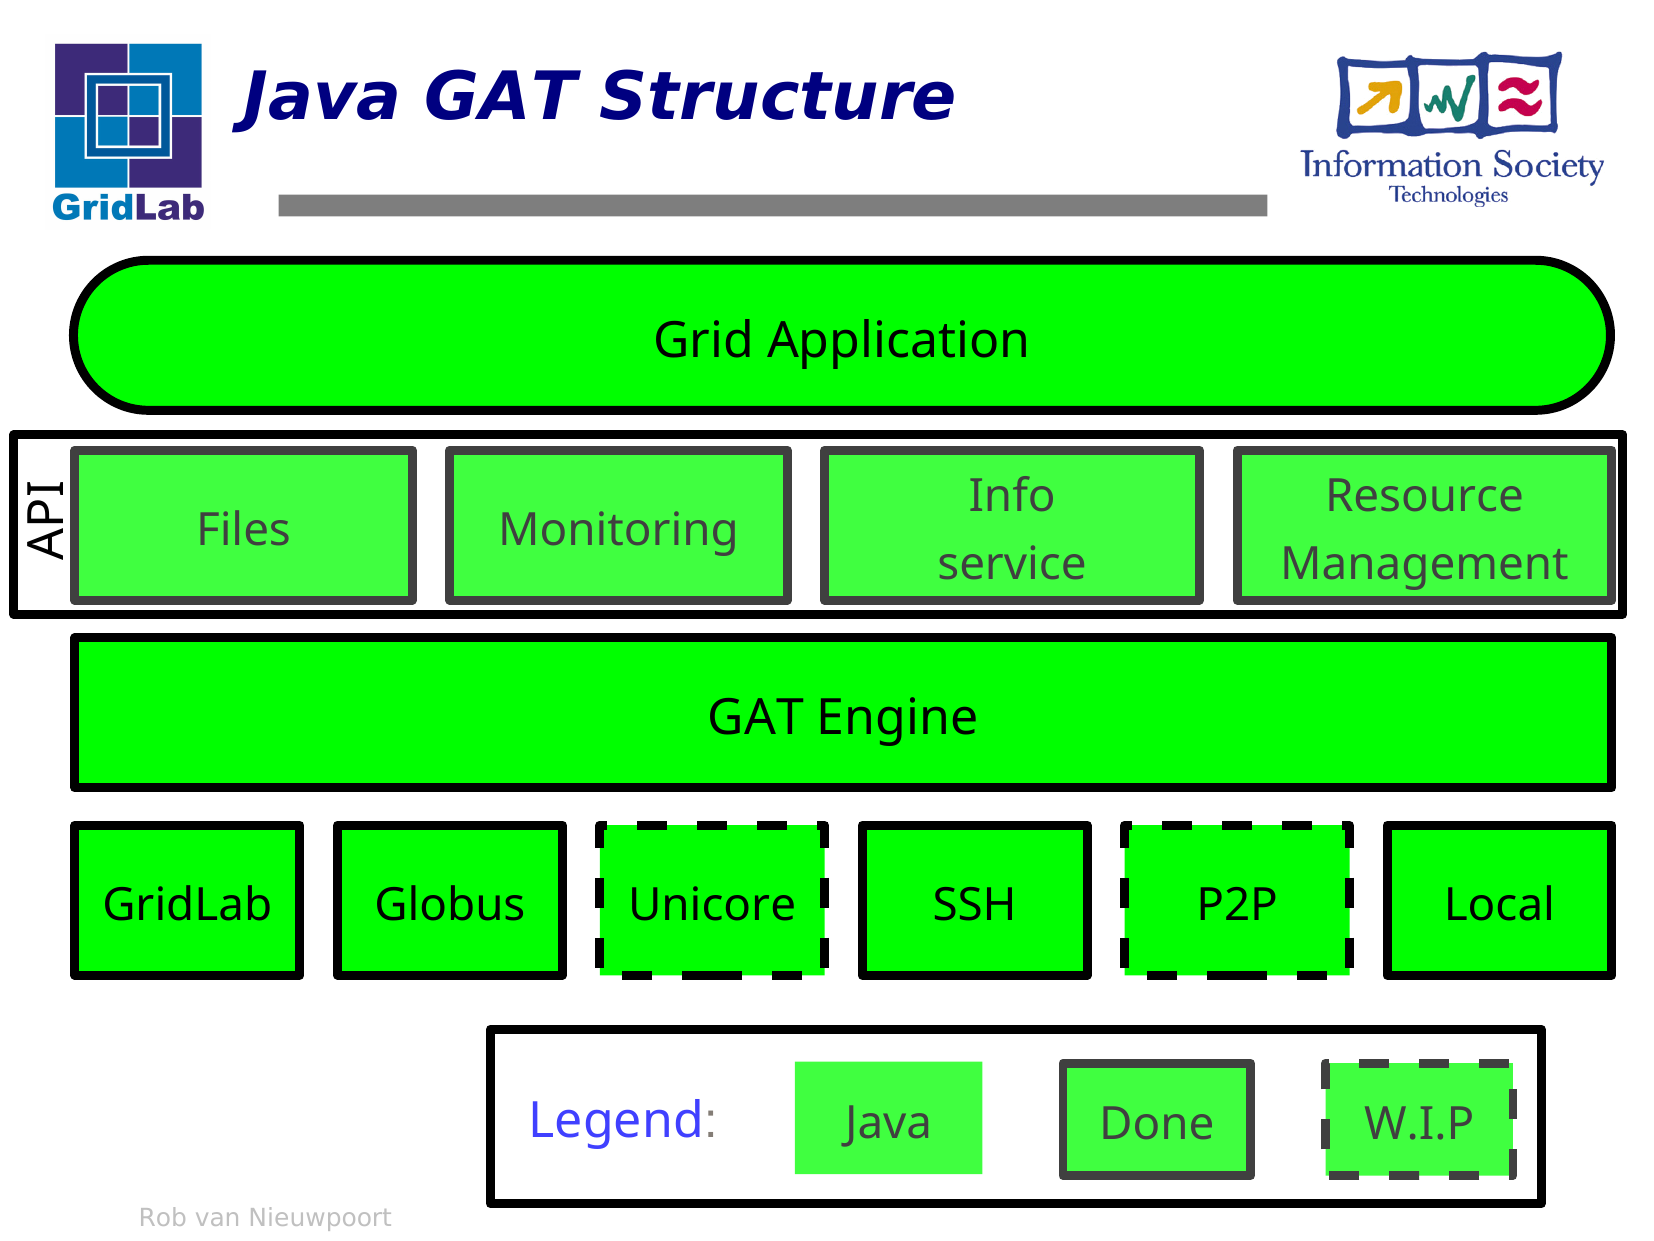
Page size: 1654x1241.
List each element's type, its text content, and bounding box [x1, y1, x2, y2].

text_box Unicore [599, 825, 825, 976]
text_box API [4, 431, 76, 610]
picture [1293, 34, 1611, 214]
text_box GAT Engine [74, 637, 1612, 788]
text_box Grid Application [73, 260, 1611, 411]
text_box SSH [862, 825, 1088, 976]
text_box GridLab [74, 825, 300, 976]
picture [45, 34, 211, 230]
text_box Globus [337, 825, 563, 976]
text_box [13, 434, 1623, 615]
title Java GAT Structure [243, 0, 1280, 187]
text_box P2P [1124, 825, 1350, 976]
text_box [490, 1029, 1542, 1204]
text_box Local [1387, 825, 1612, 976]
